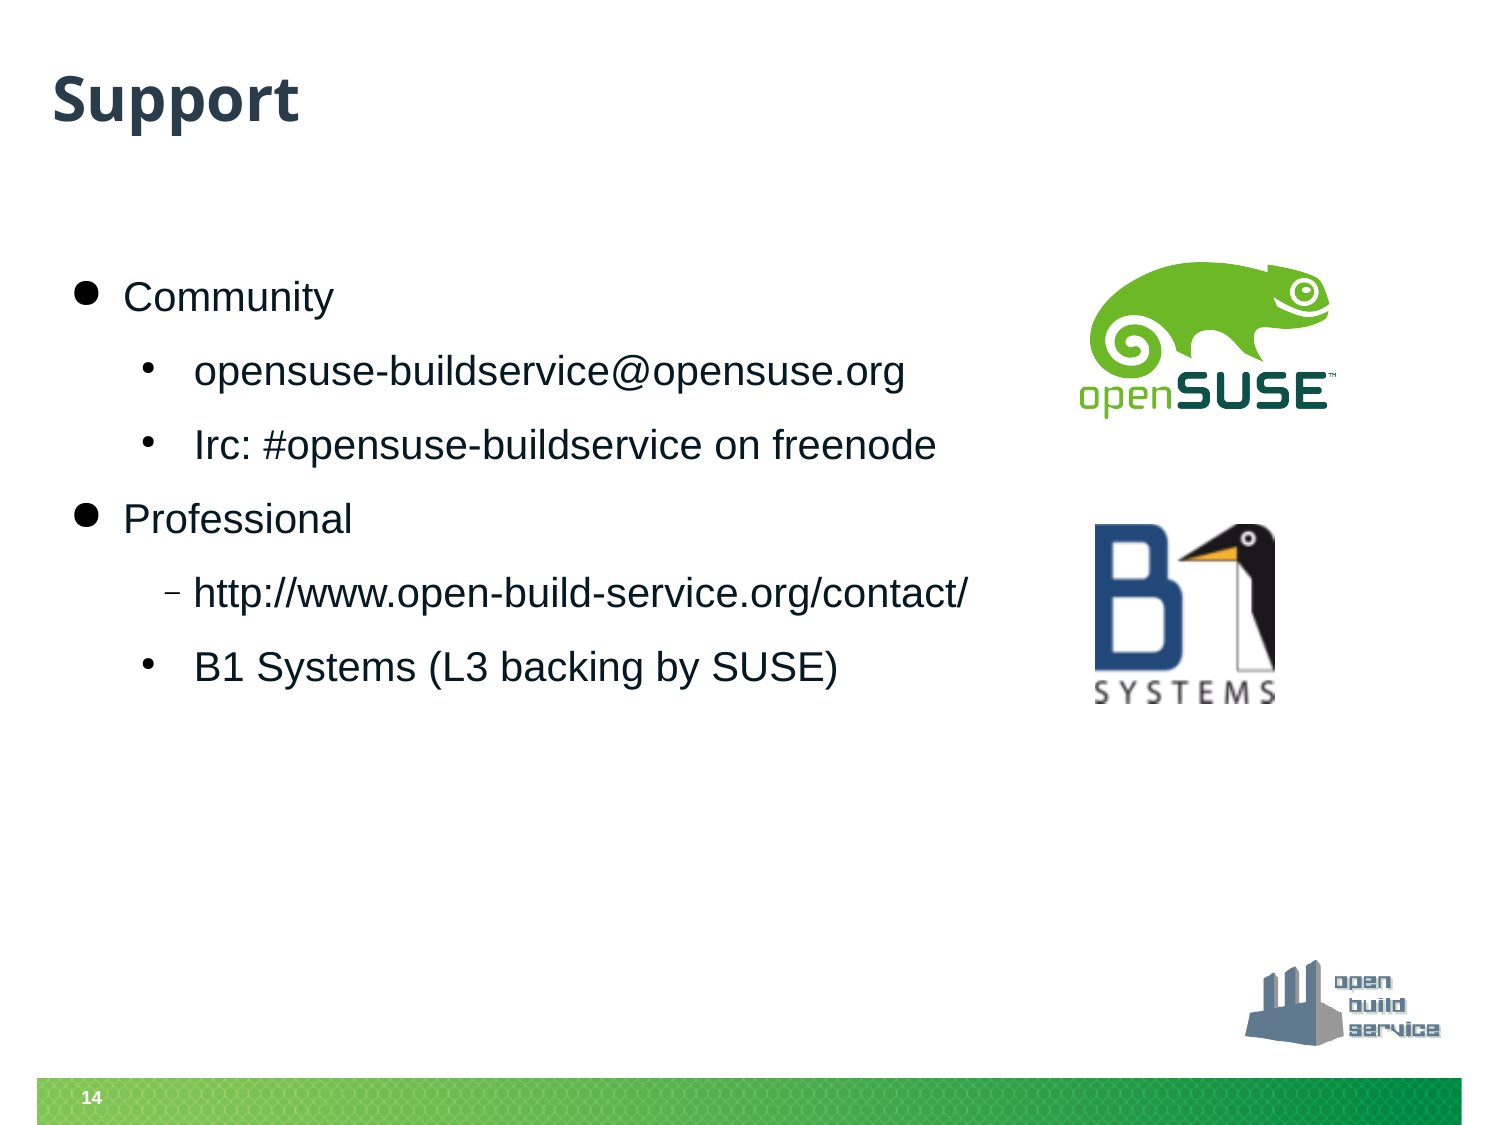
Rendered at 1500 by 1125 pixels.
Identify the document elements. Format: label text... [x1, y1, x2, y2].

title Support [37, 51, 1388, 209]
list Community opensuse-buildservice@opensuse.org Irc: #opensuse-buildservice on freenode Professional http://www.open-build-service.org/contact/ B1 Systems (L3 backing by SUSE) [37, 262, 1388, 1005]
picture [1095, 524, 1275, 705]
picture [37, 1078, 1462, 1125]
picture [1245, 960, 1441, 1046]
picture [1080, 262, 1336, 419]
